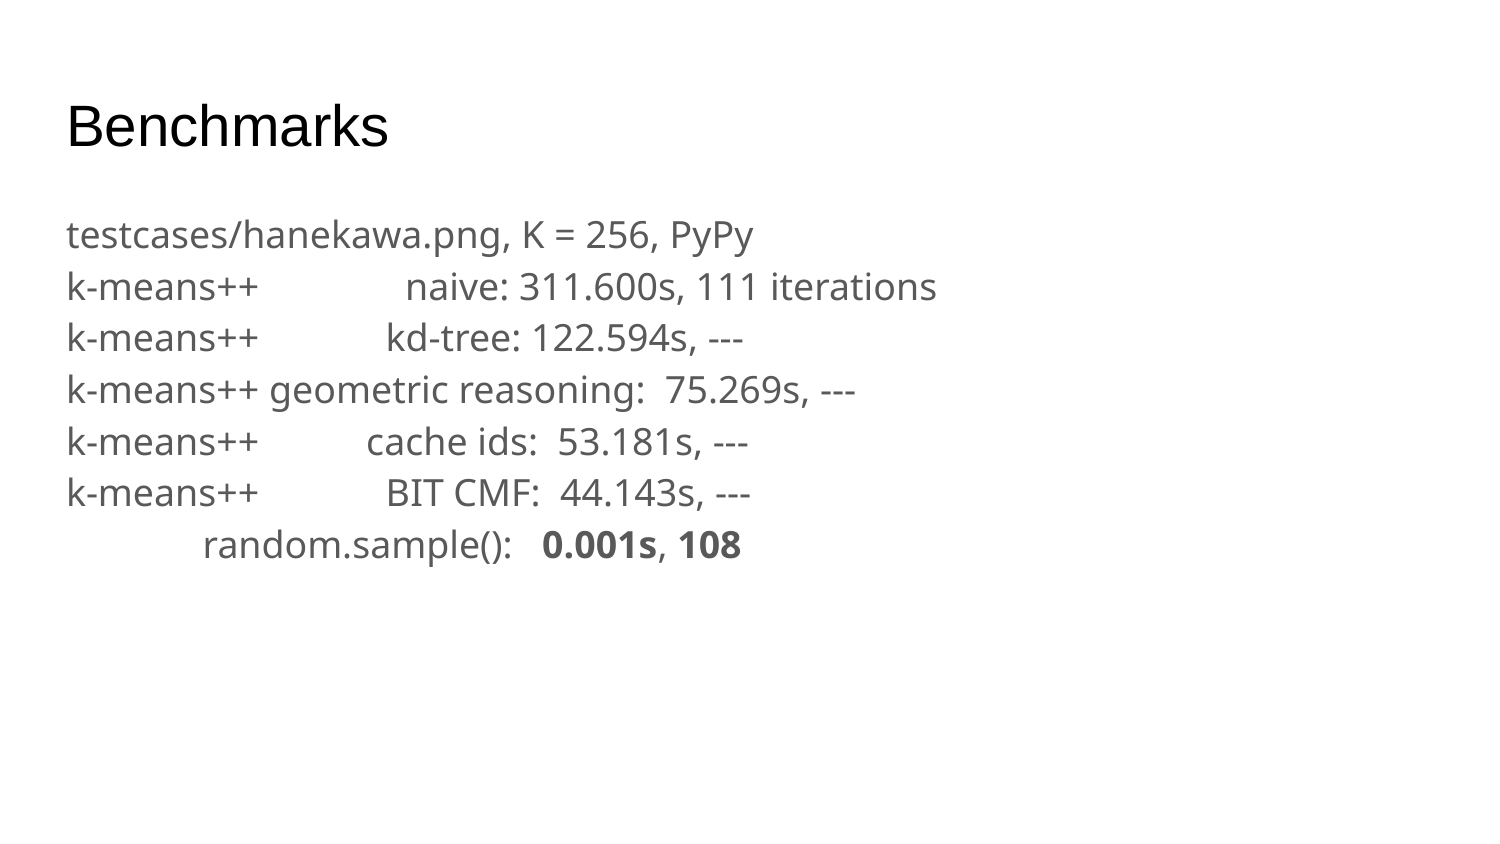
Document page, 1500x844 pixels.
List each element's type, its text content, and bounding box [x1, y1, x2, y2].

list testcases/hanekawa.png, K = 256, PyPy k-means++ naive: 311.600s, 111 iterations k-means++ kd-tree: 122.594s, --- k-means++ geometric reasoning: 75.269s, --- k-means++ cache ids: 53.181s, --- k-means++ BIT CMF: 44.143s, --- random.sample(): 0.001s, 108 [51, 189, 1449, 750]
title Benchmarks [51, 72, 1449, 167]
